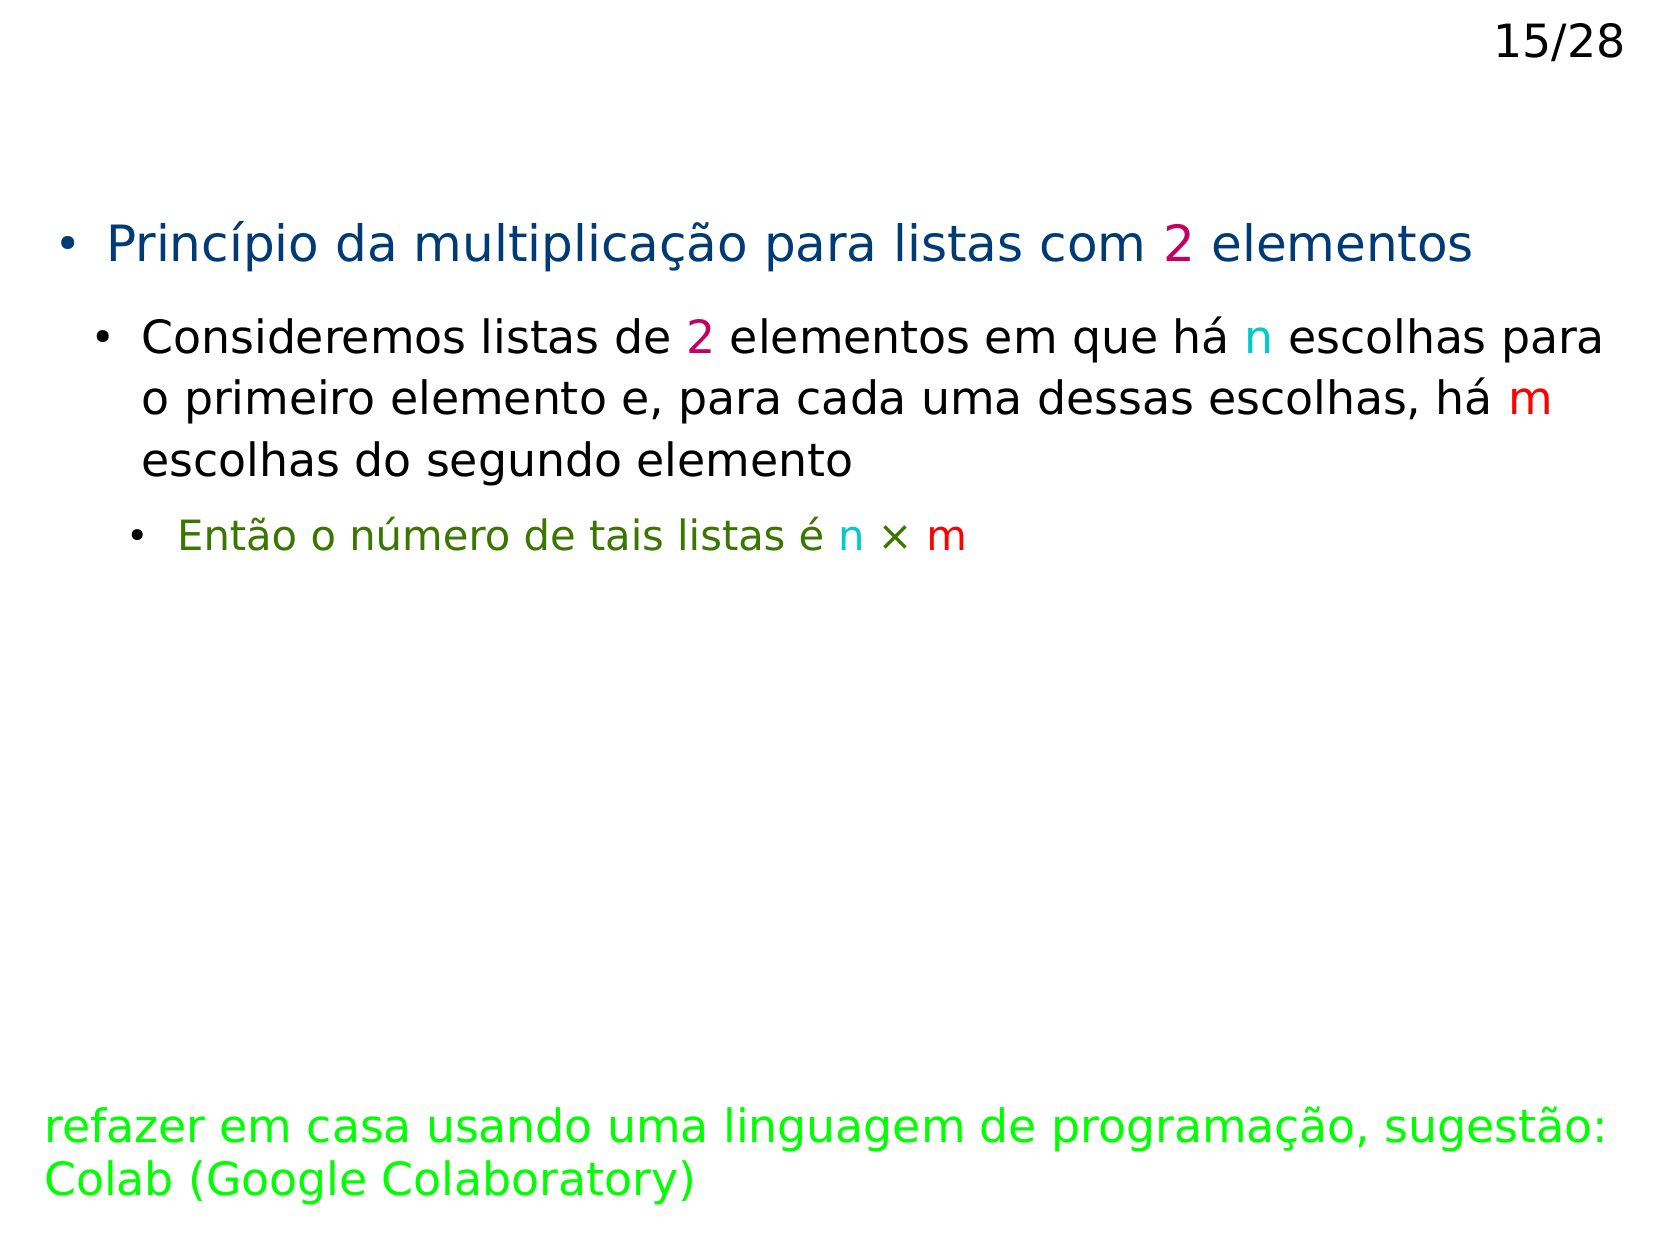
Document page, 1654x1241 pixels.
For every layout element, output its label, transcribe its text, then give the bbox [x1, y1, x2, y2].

text_box refazer em casa usando uma linguagem de programação, sugestão: Colab (Google Colaboratory) [29, 1092, 1654, 1241]
list Princípio da multiplicação para listas com 2 elementos Consideremos listas de 2 elementos em que há n escolhas para o primeiro elemento e, para cada uma dessas escolhas, há m escolhas do segundo elemento Então o número de tais listas é n × m [59, 206, 1625, 1092]
